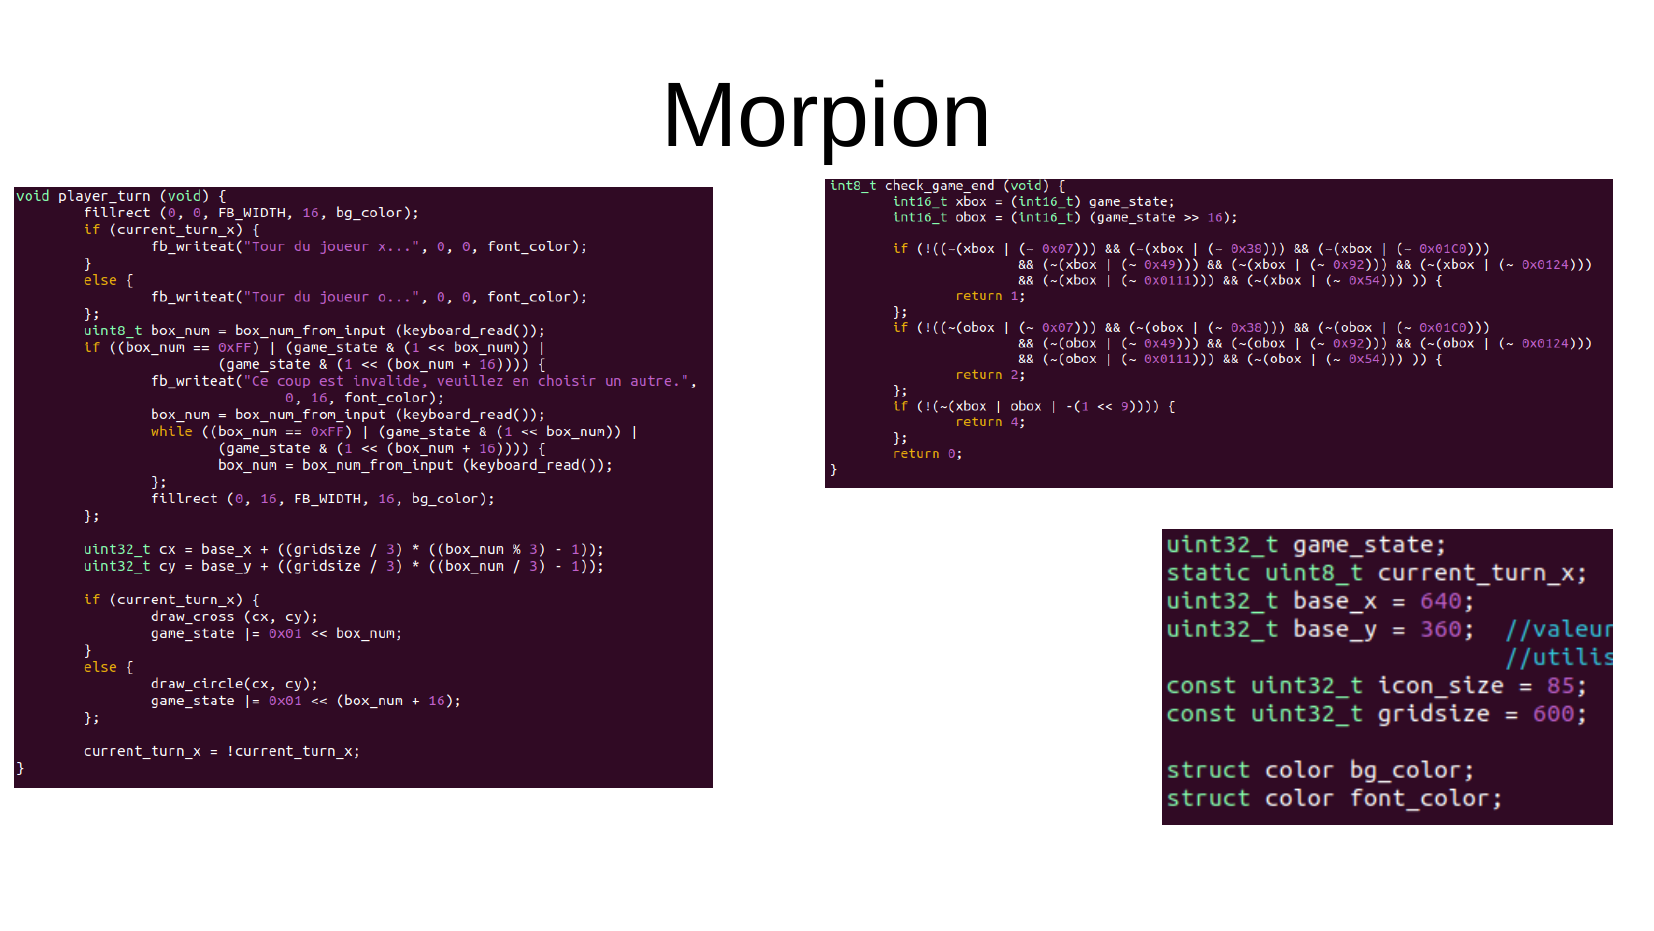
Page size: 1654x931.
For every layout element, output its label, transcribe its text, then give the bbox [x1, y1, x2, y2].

picture [14, 187, 713, 788]
picture [1162, 529, 1613, 826]
title Morpion [82, 37, 1571, 193]
picture [825, 179, 1613, 488]
